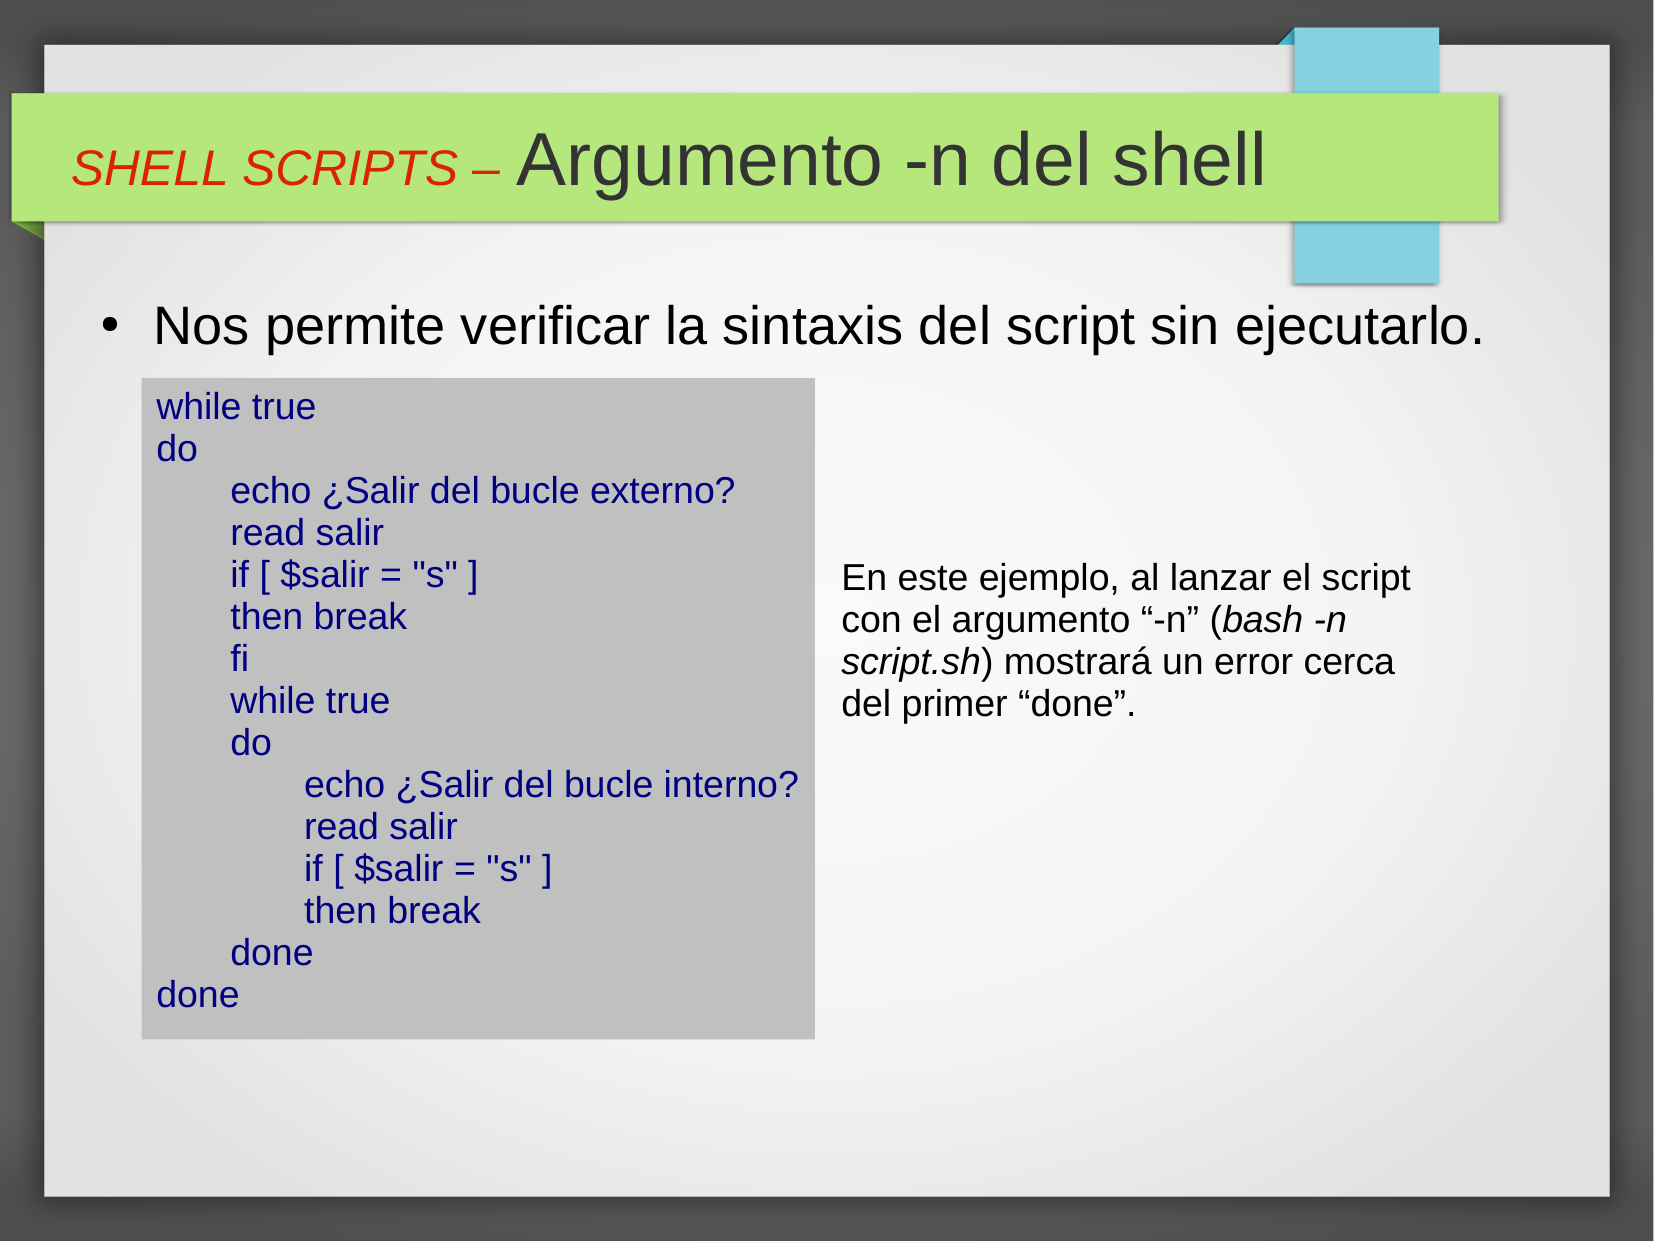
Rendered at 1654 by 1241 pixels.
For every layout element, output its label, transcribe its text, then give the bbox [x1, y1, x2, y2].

list Nos permite verificar la sintaxis del script sin ejecutarlo. [82, 295, 1538, 472]
text_box En este ejemplo, al lanzar el script con el argumento “-n” (bash -n script.sh) mostrará un error cerca del primer “done”. [826, 549, 1465, 733]
title SHELL SCRIPTS – Argumento -n del shell [70, 106, 1347, 213]
picture [0, 0, 1654, 1241]
text_box while true do echo ¿Salir del bucle externo? read salir if [ $salir = "s" ] then break fi while true do echo ¿Salir del bucle interno? read salir if [ $salir = "s" ] then break done done [141, 377, 815, 1040]
